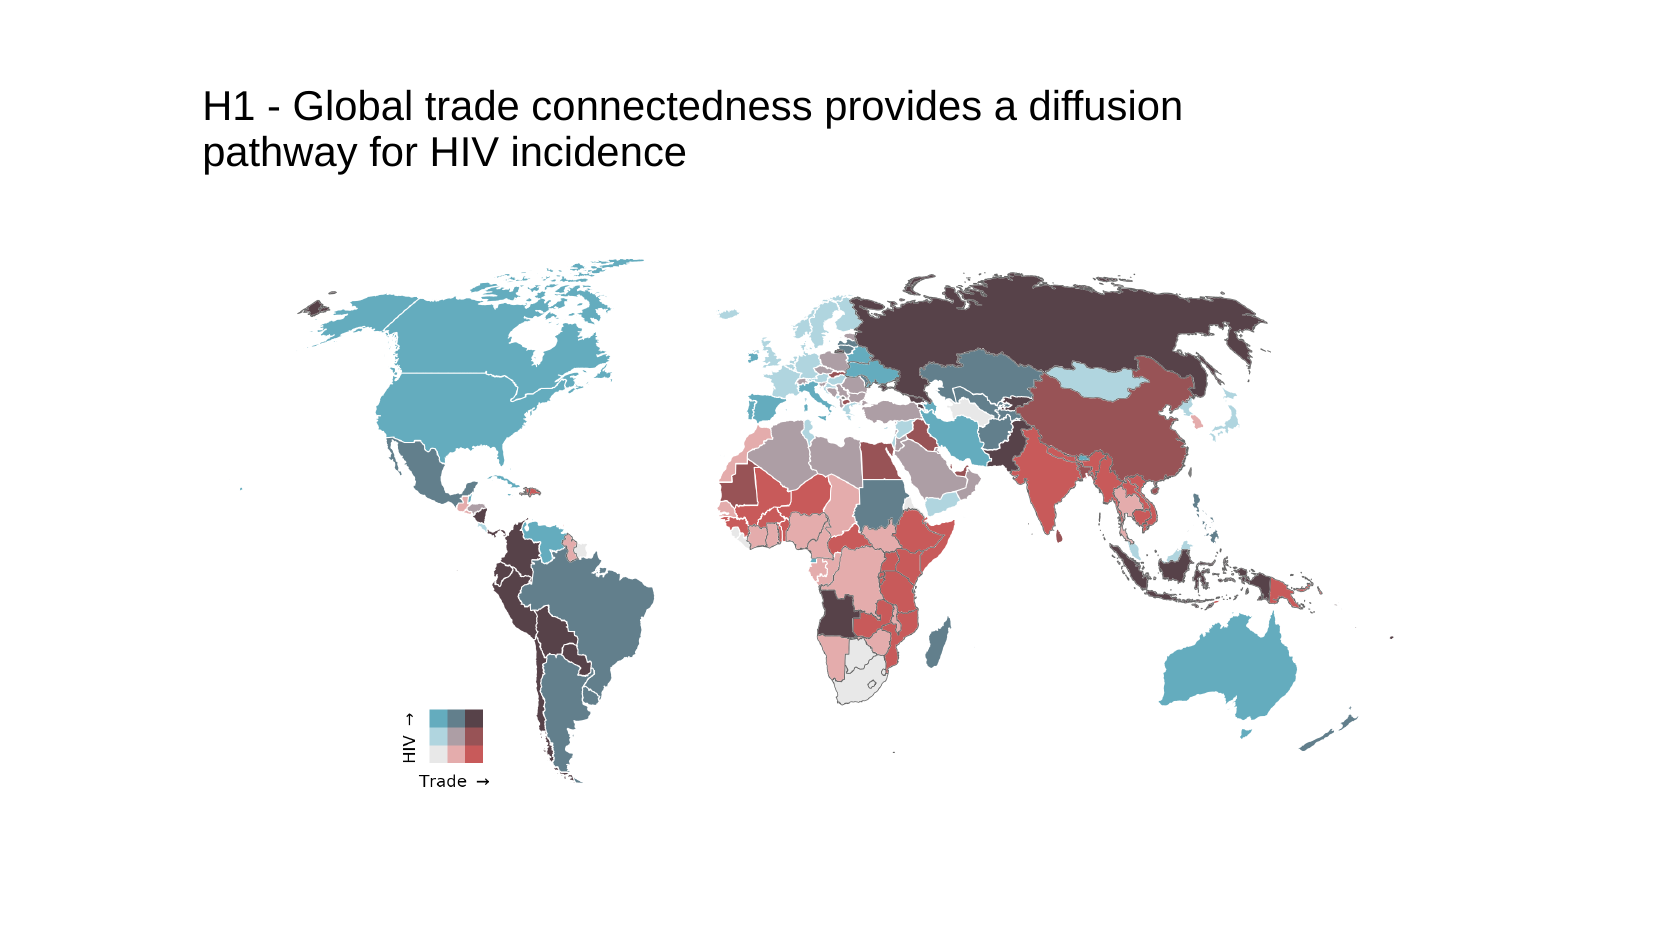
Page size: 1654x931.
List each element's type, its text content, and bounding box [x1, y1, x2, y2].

text_box H1 - Global trade connectedness provides a diffusion pathway for HIV incidence [187, 75, 1313, 183]
picture [189, 187, 1465, 875]
